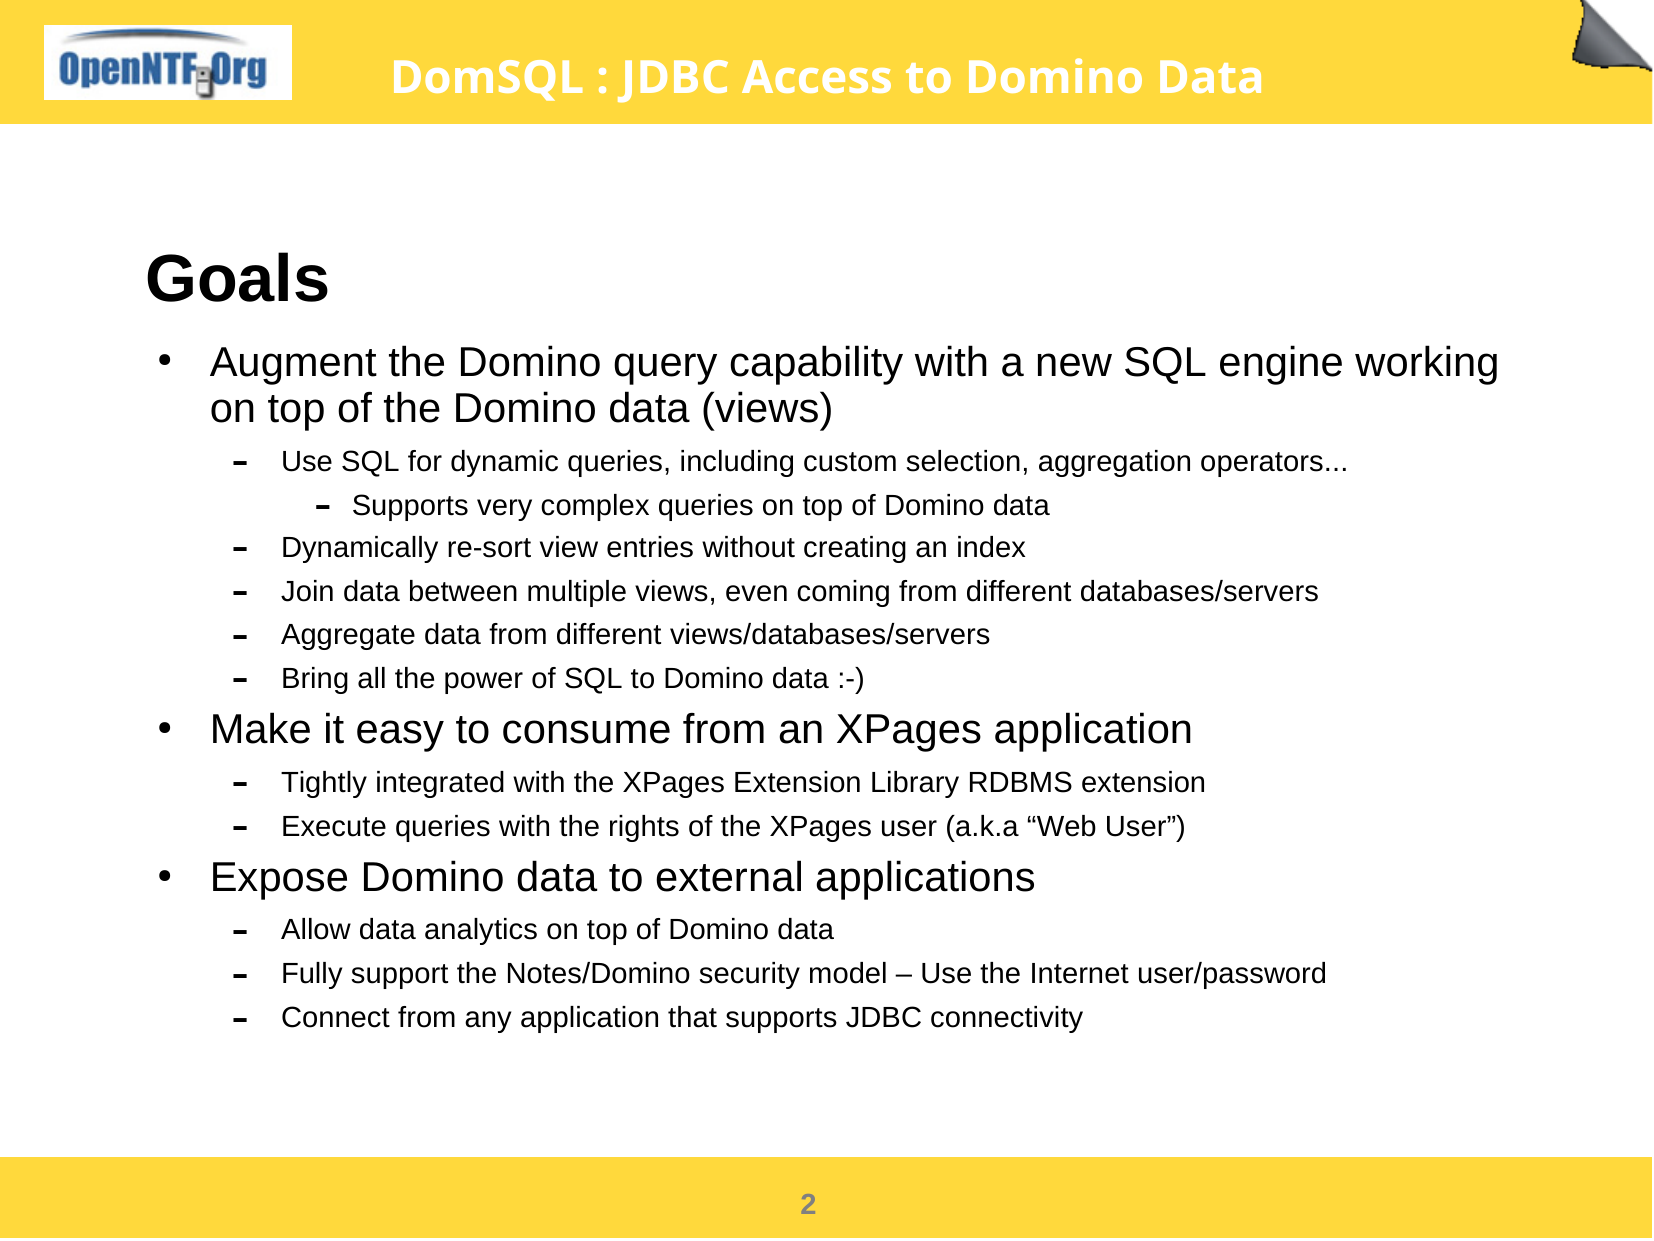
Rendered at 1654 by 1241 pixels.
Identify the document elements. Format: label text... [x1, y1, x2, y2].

picture [0, 0, 1654, 124]
picture [0, 1157, 1652, 1238]
list Augment the Domino query capability with a new SQL engine working on top of the Domino data (views) Use SQL for dynamic queries, including custom selection, aggregation operators... Supports very complex queries on top of Domino data Dynamically re-sort view entries without creating an index Join data between multiple views, even coming from different databases/servers Aggregate data from different views/databases/servers Bring all the power of SQL to Domino data :-) Make it easy to consume from an XPages application Tightly integrated with the XPages Extension Library RDBMS extension Execute queries with the rights of the XPages user (a.k.a “Web User”) Expose Domino data to external applications Allow data analytics on top of Domino data Fully support the Notes/Domino security model – Use the Internet user/password Connect from any application that supports JDBC connectivity [139, 338, 1552, 1114]
title Goals [145, 144, 1513, 316]
